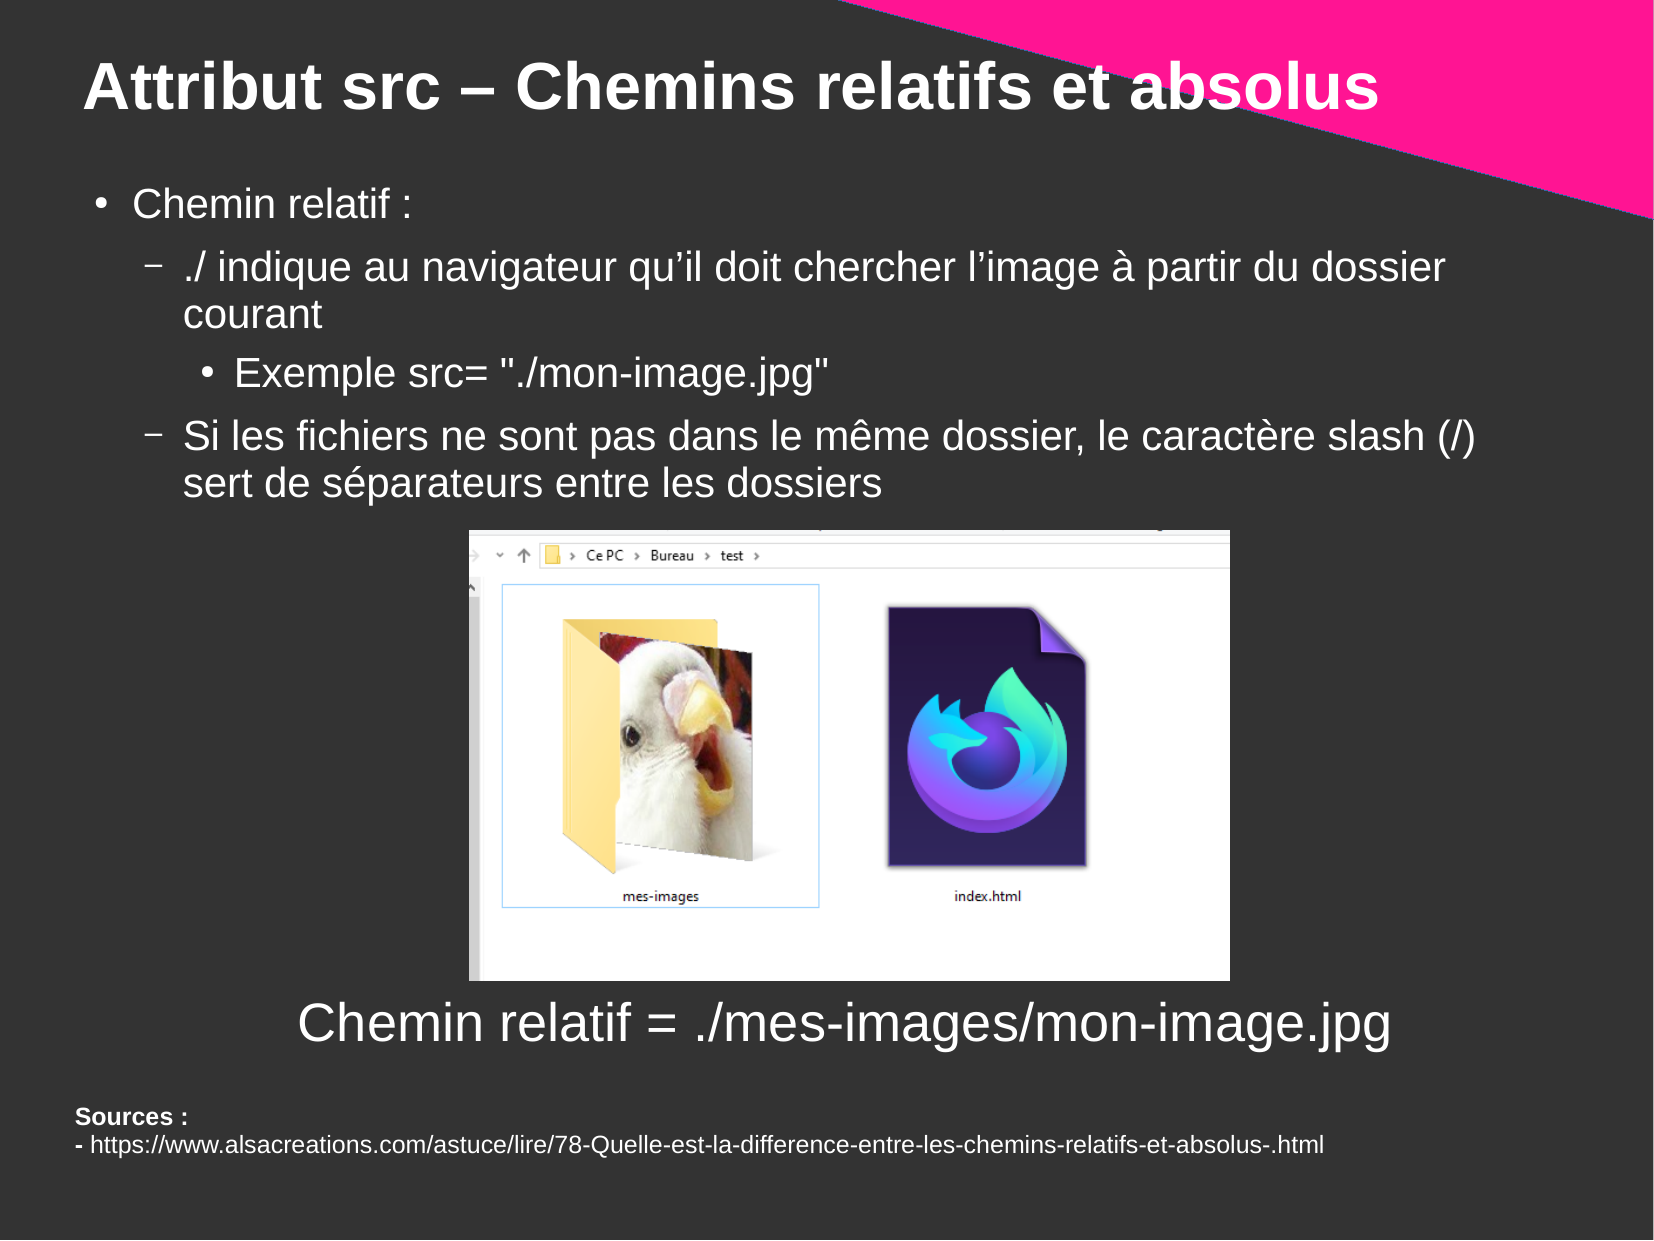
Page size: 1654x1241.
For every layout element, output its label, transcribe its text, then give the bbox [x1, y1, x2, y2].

title Attribut src – Chemins relatifs et absolus [82, 49, 1571, 162]
text_box Sources : - https://www.alsacreations.com/astuce/lire/78-Quelle-est-la-difference-entre-les-chemins-relatifs-et-absolus-.html [60, 1094, 1546, 1241]
title Chemin relatif = ./mes-images/mon-image.jpg [271, 992, 1421, 1063]
text_box [838, 0, 1654, 220]
picture [469, 530, 1230, 981]
list Chemin relatif : ./ indique au navigateur qu’il doit chercher l’image à partir du dossier courant Exemple src= "./mon-image.jpg" Si les fichiers ne sont pas dans le même dossier, le caractère slash (/) sert de séparateurs entre les dossiers [80, 180, 1546, 508]
